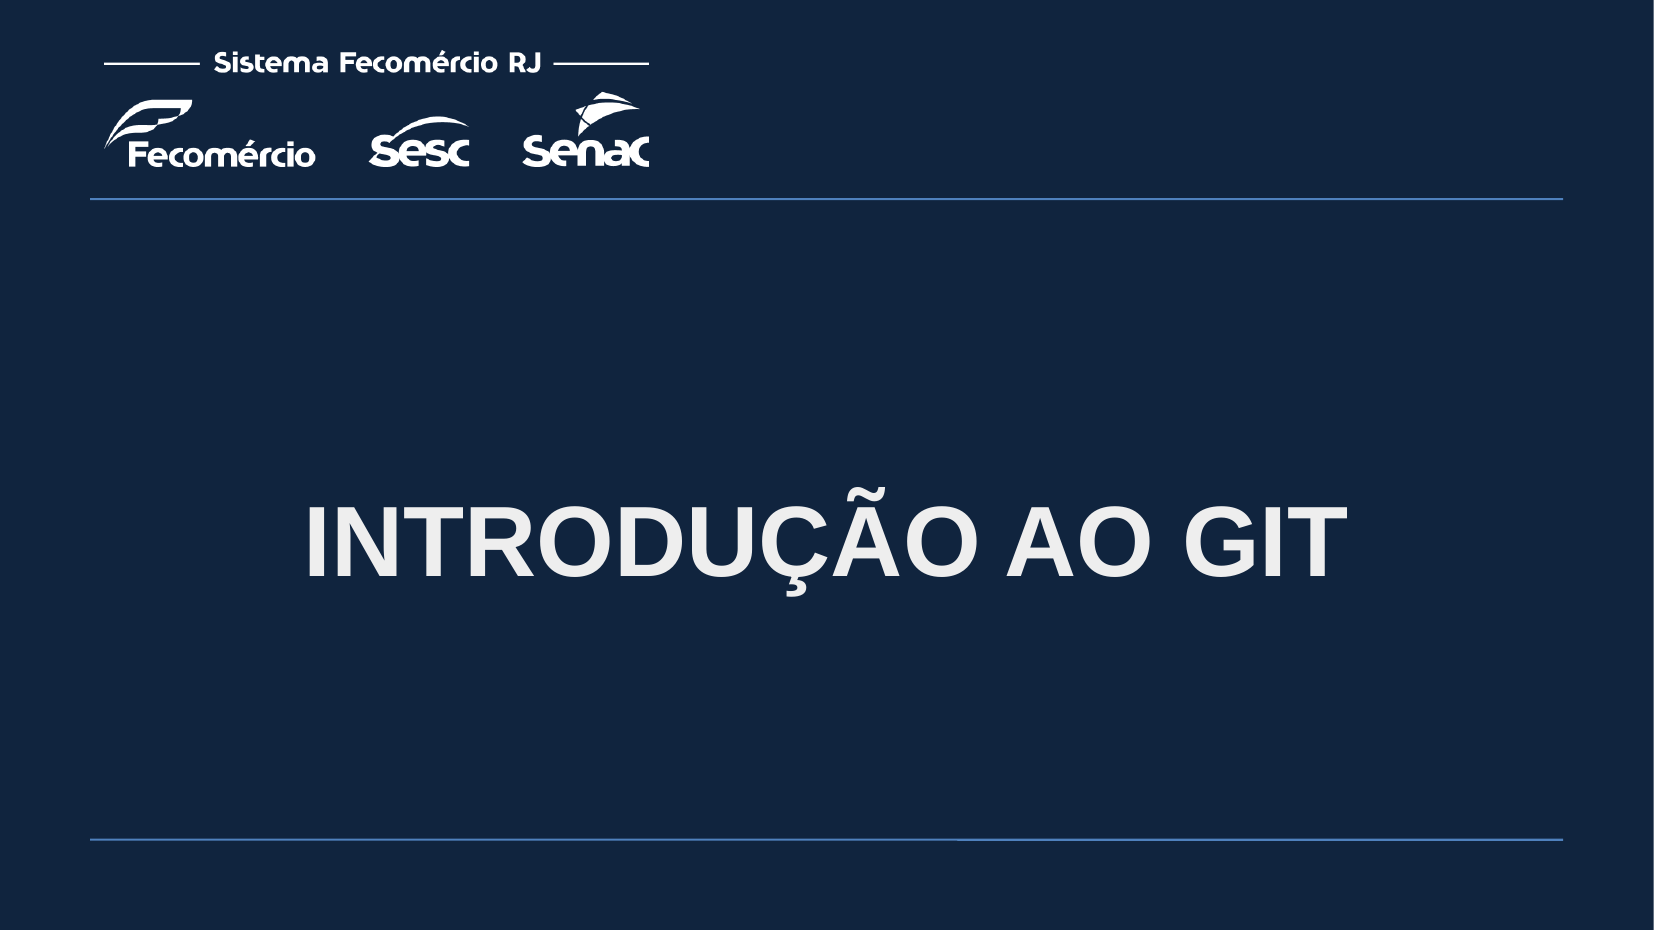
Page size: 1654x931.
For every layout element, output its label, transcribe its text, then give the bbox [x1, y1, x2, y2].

text_box INTRODUÇÃO AO GIT [94, 206, 1559, 836]
picture [104, 50, 649, 167]
